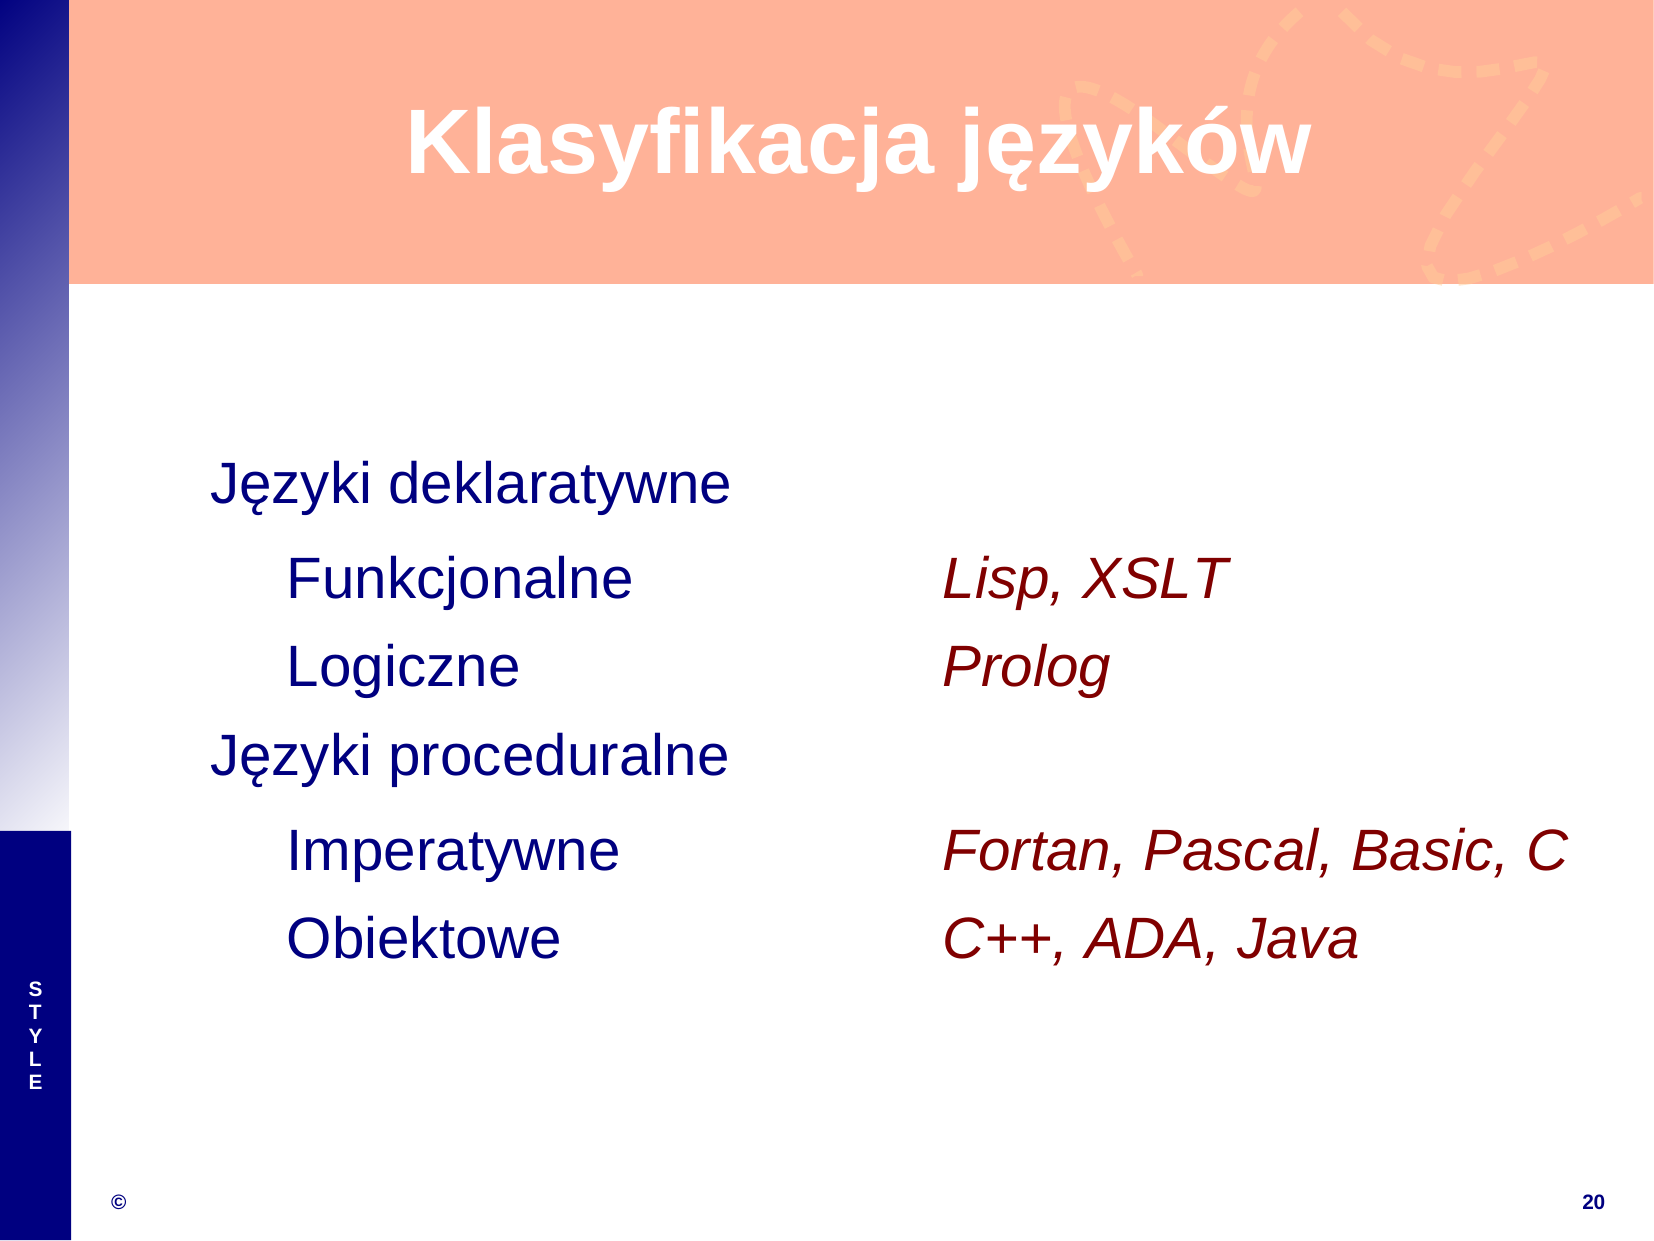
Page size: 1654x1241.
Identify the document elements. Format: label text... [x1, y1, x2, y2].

list Języki deklaratywne Funkcjonalne Lisp, XSLT Logiczne Prolog Języki proceduralne Imperatywne Fortan, Pascal, Basic, C Obiektowe C++, ADA, Java [192, 451, 1605, 995]
title Klasyfikacja języków [101, 37, 1617, 246]
text_box S T Y L E [0, 830, 71, 1241]
